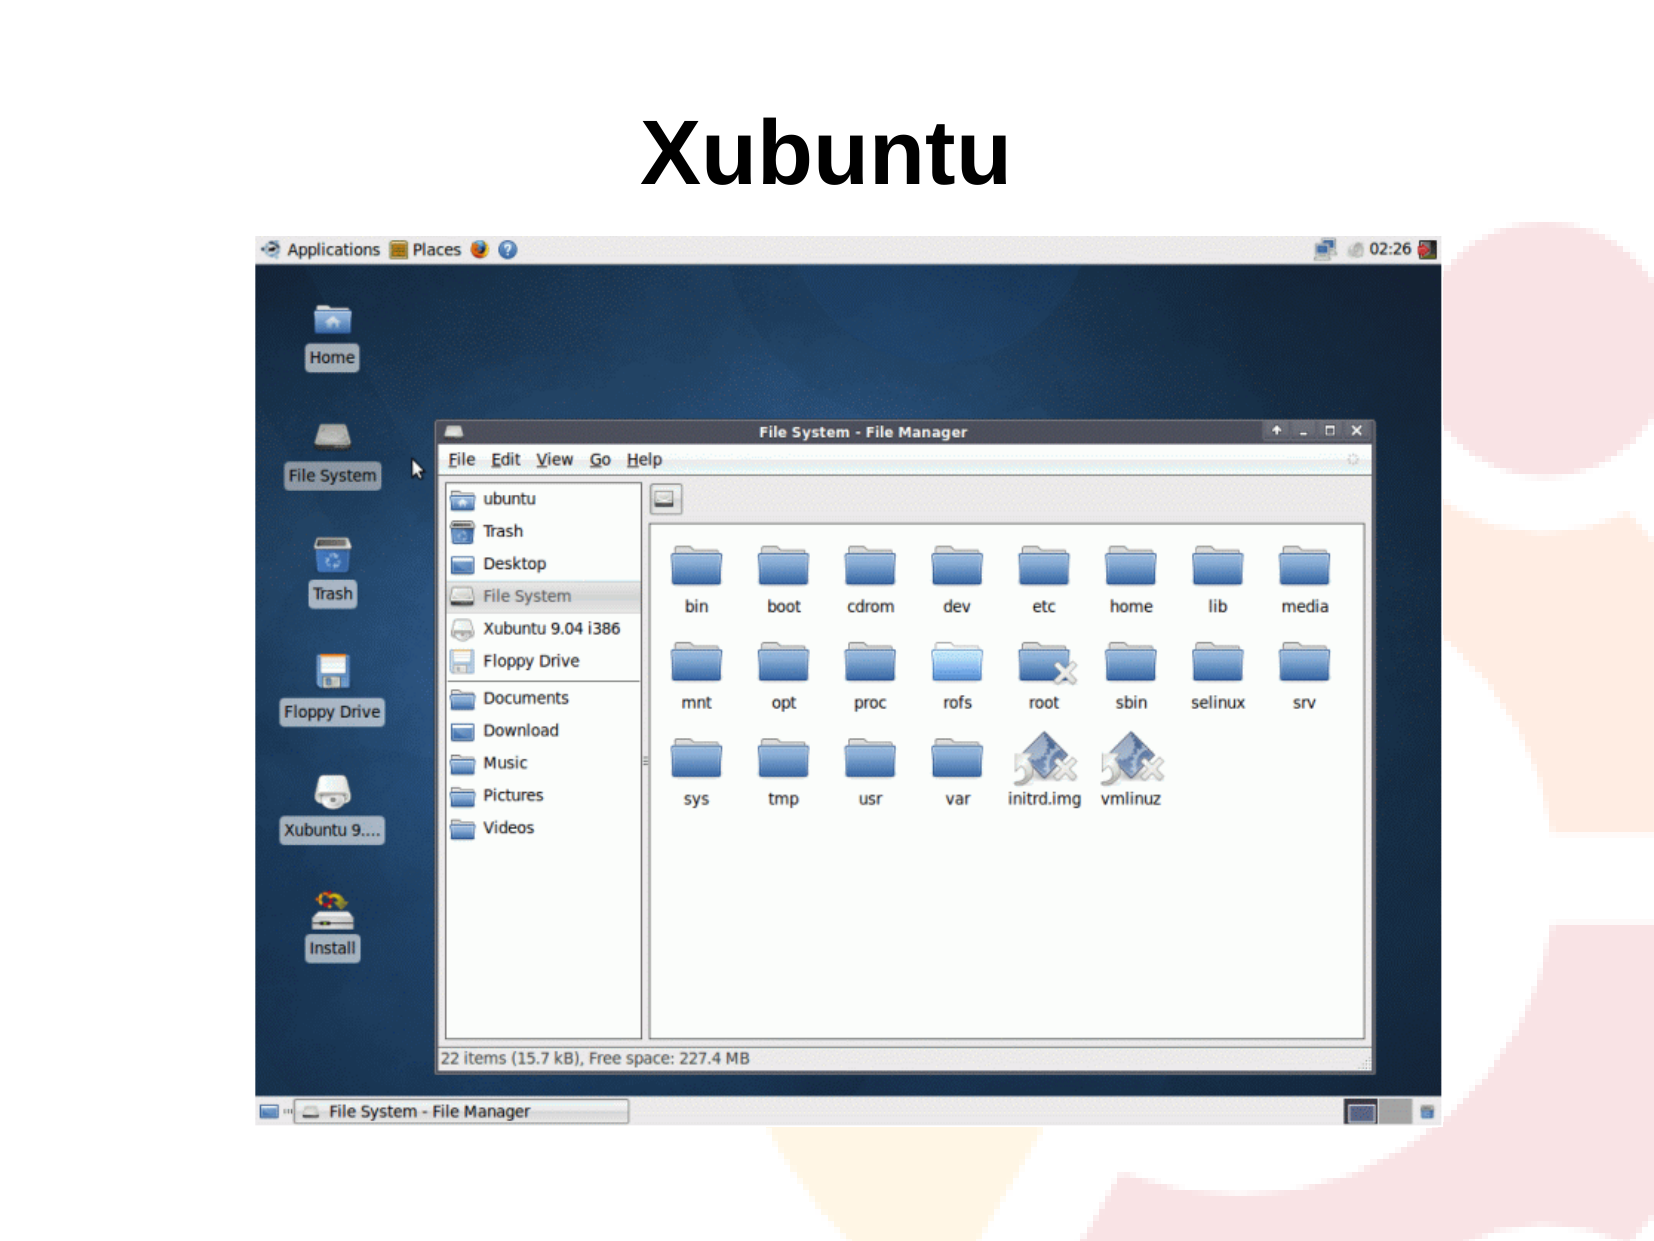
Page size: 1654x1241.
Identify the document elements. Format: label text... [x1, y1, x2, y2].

title Xubuntu [82, 56, 1571, 250]
picture [254, 236, 1443, 1127]
